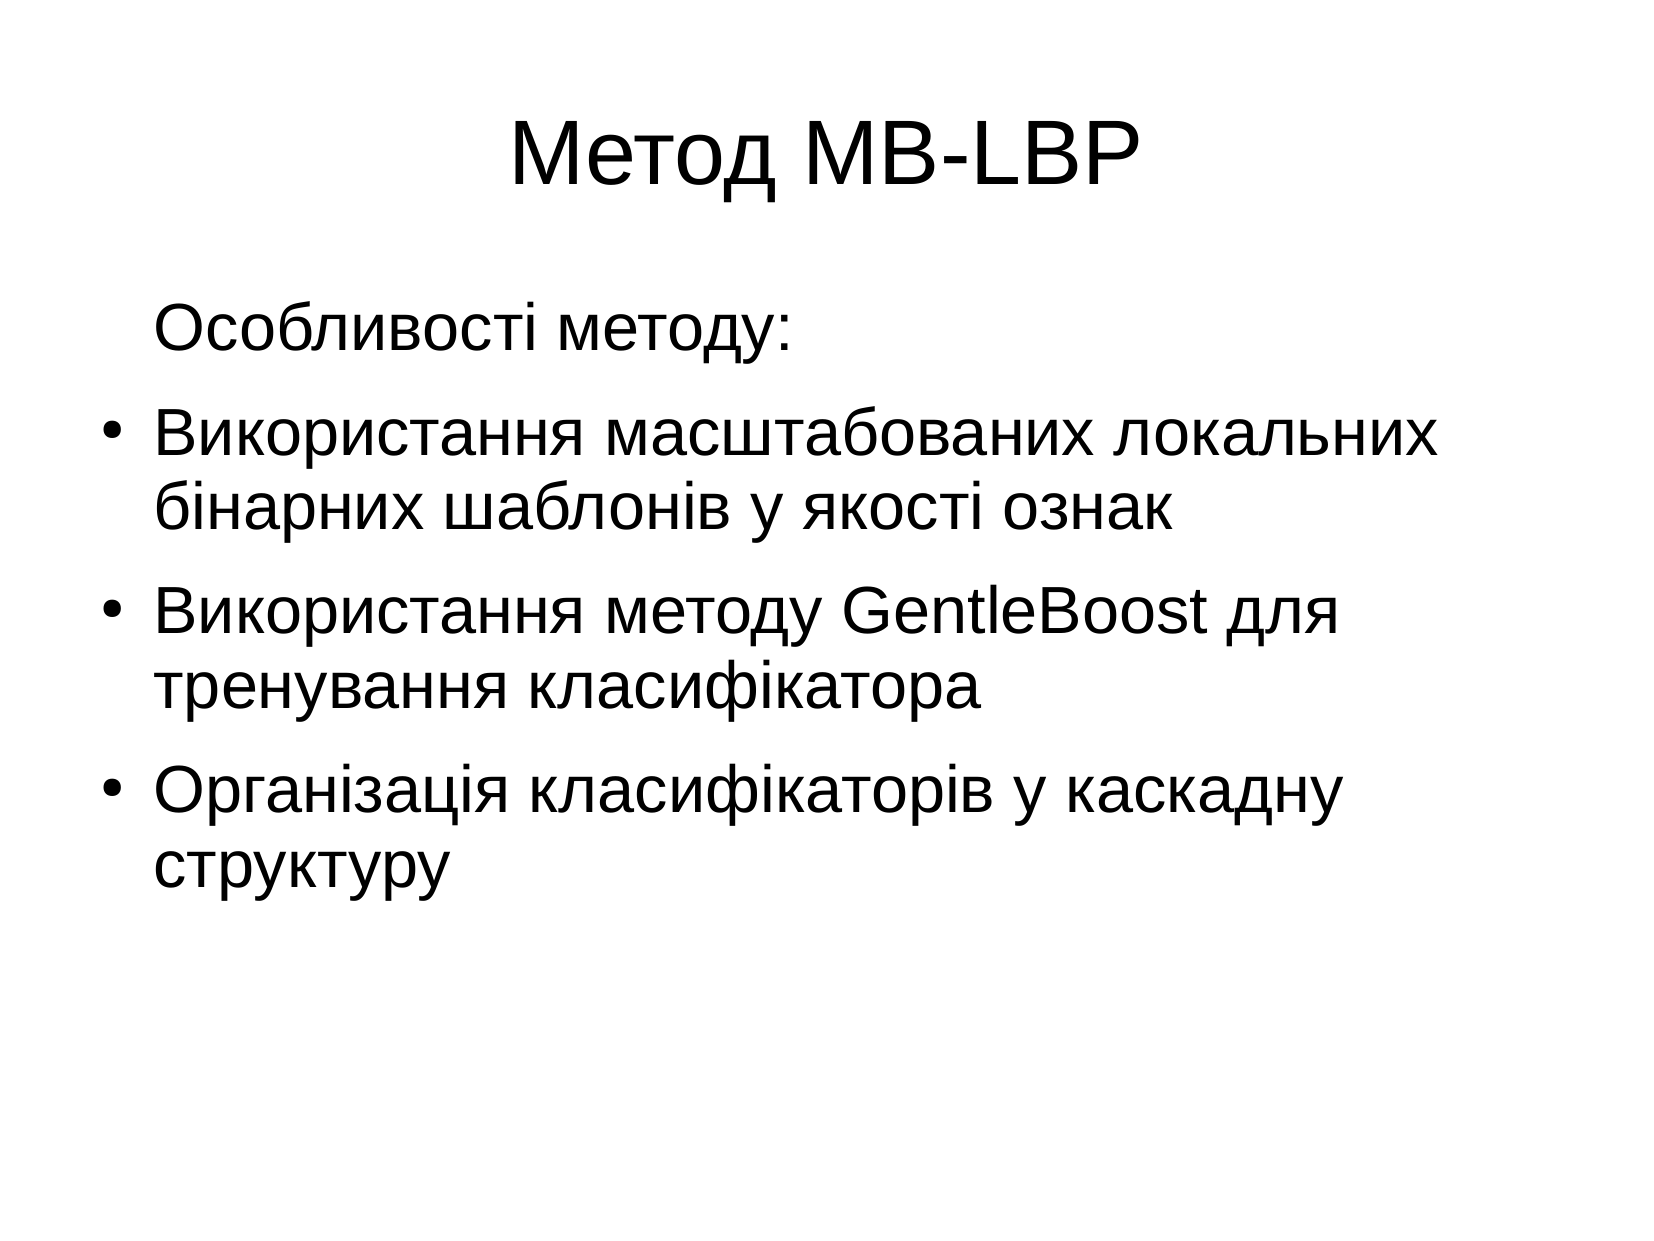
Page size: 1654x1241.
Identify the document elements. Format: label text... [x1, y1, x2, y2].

list Особливості методу: Використання масштабованих локальних бінарних шаблонів у якості ознак Використання методу GentleBoost для тренування класифікатора Організація класифікаторів у каскадну структуру [82, 290, 1538, 1010]
title Метод MB-LBP [82, 49, 1571, 257]
